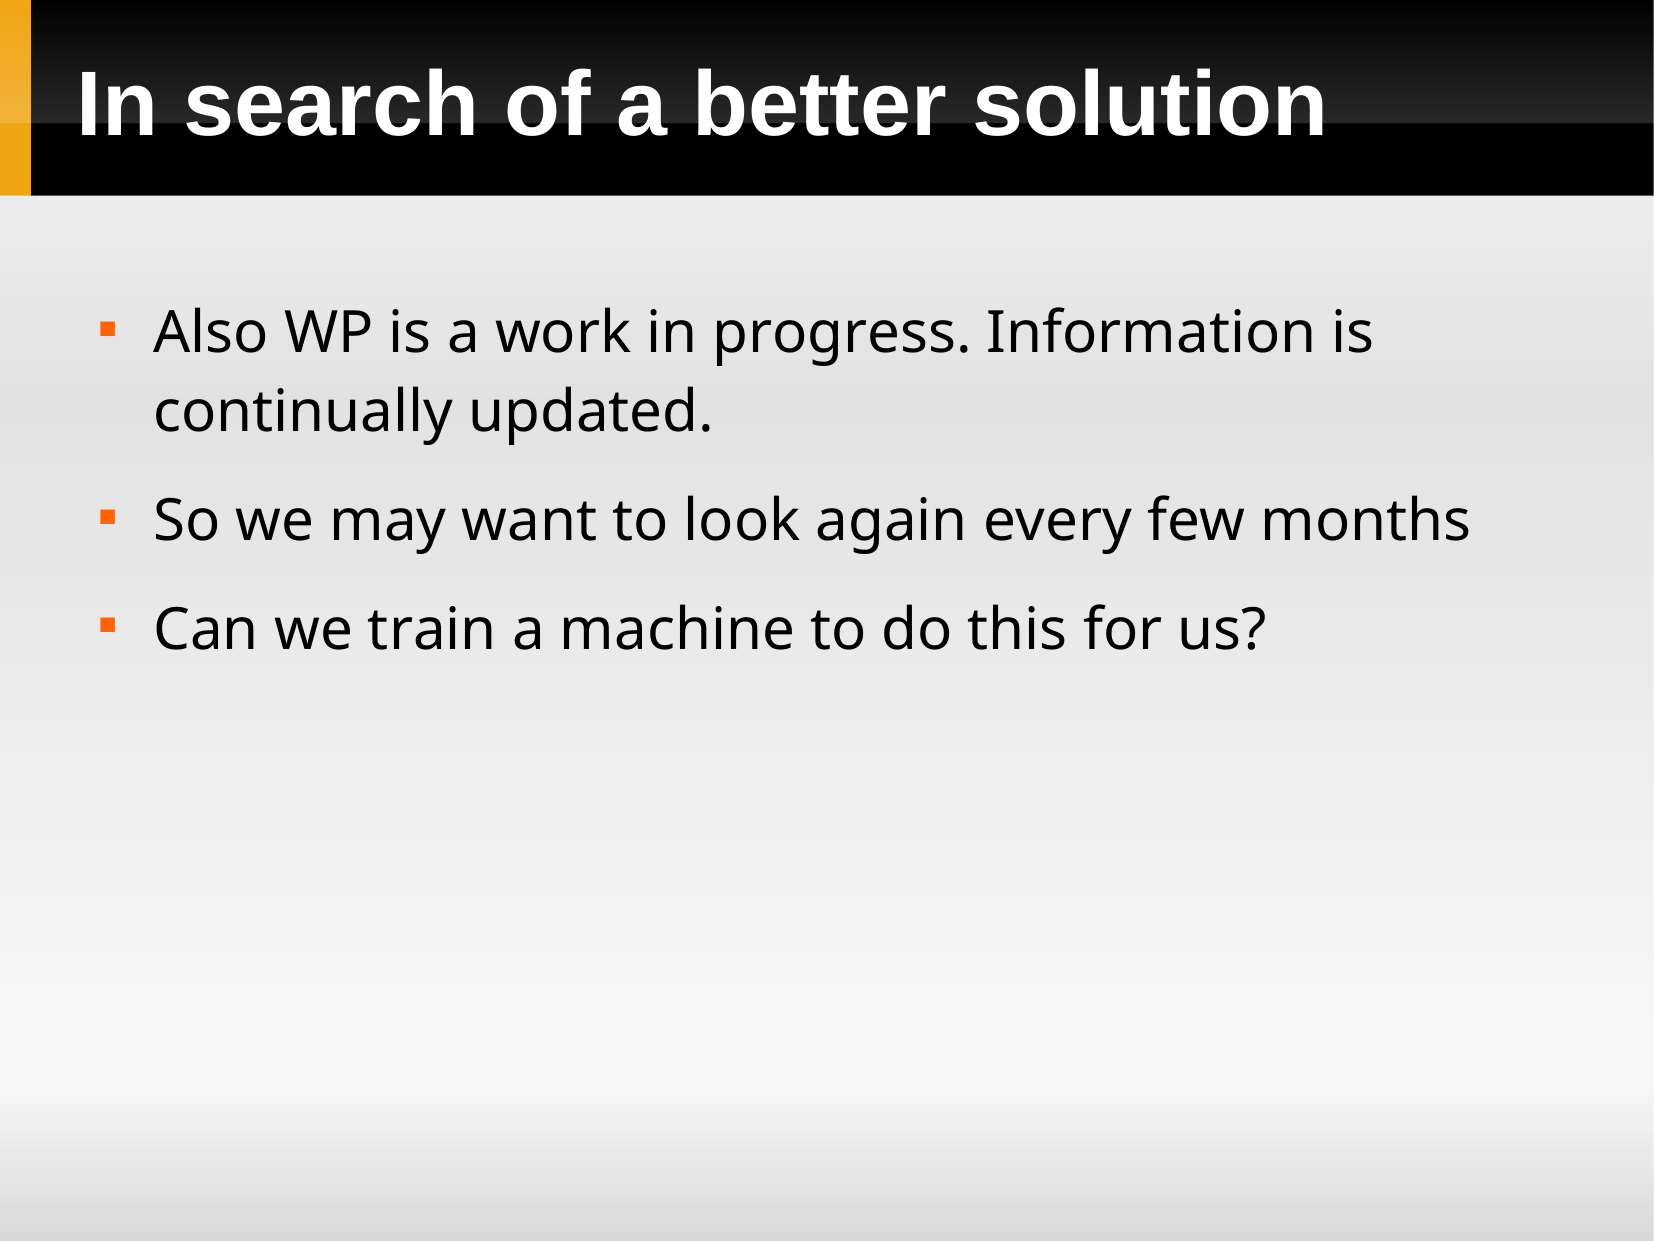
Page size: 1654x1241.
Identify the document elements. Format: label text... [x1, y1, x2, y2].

picture [0, 0, 1654, 1241]
list Also WP is a work in progress. Information is continually updated. So we may want to look again every few months Can we train a machine to do this for us? [82, 290, 1571, 1109]
title In search of a better solution [76, 0, 1565, 208]
